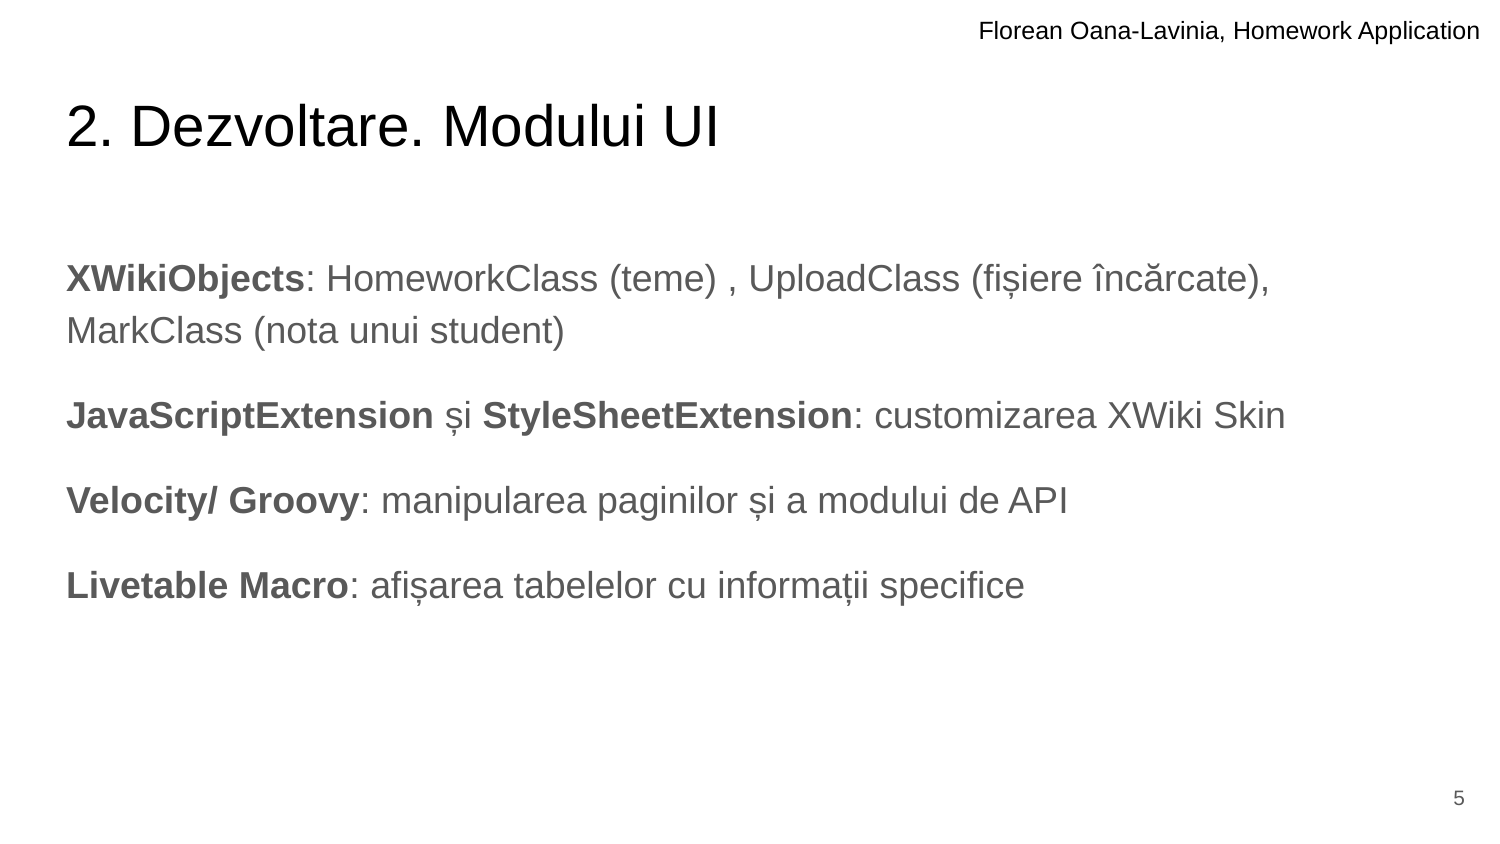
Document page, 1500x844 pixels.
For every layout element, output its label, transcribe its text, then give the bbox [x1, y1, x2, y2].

title 2. Dezvoltare. Modului UI [51, 72, 1449, 167]
text_box Florean Oana-Lavinia, Homework Application [963, 0, 1500, 67]
slide_number <number> [1389, 764, 1480, 830]
list XWikiObjects: HomeworkClass (teme) , UploadClass (fișiere încărcate), MarkClass (nota unui student) JavaScriptExtension și StyleSheetExtension: customizarea XWiki Skin Velocity/ Groovy: manipularea paginilor și a modului de API Livetable Macro: afișarea tabelelor cu informații specifice [51, 189, 1449, 750]
